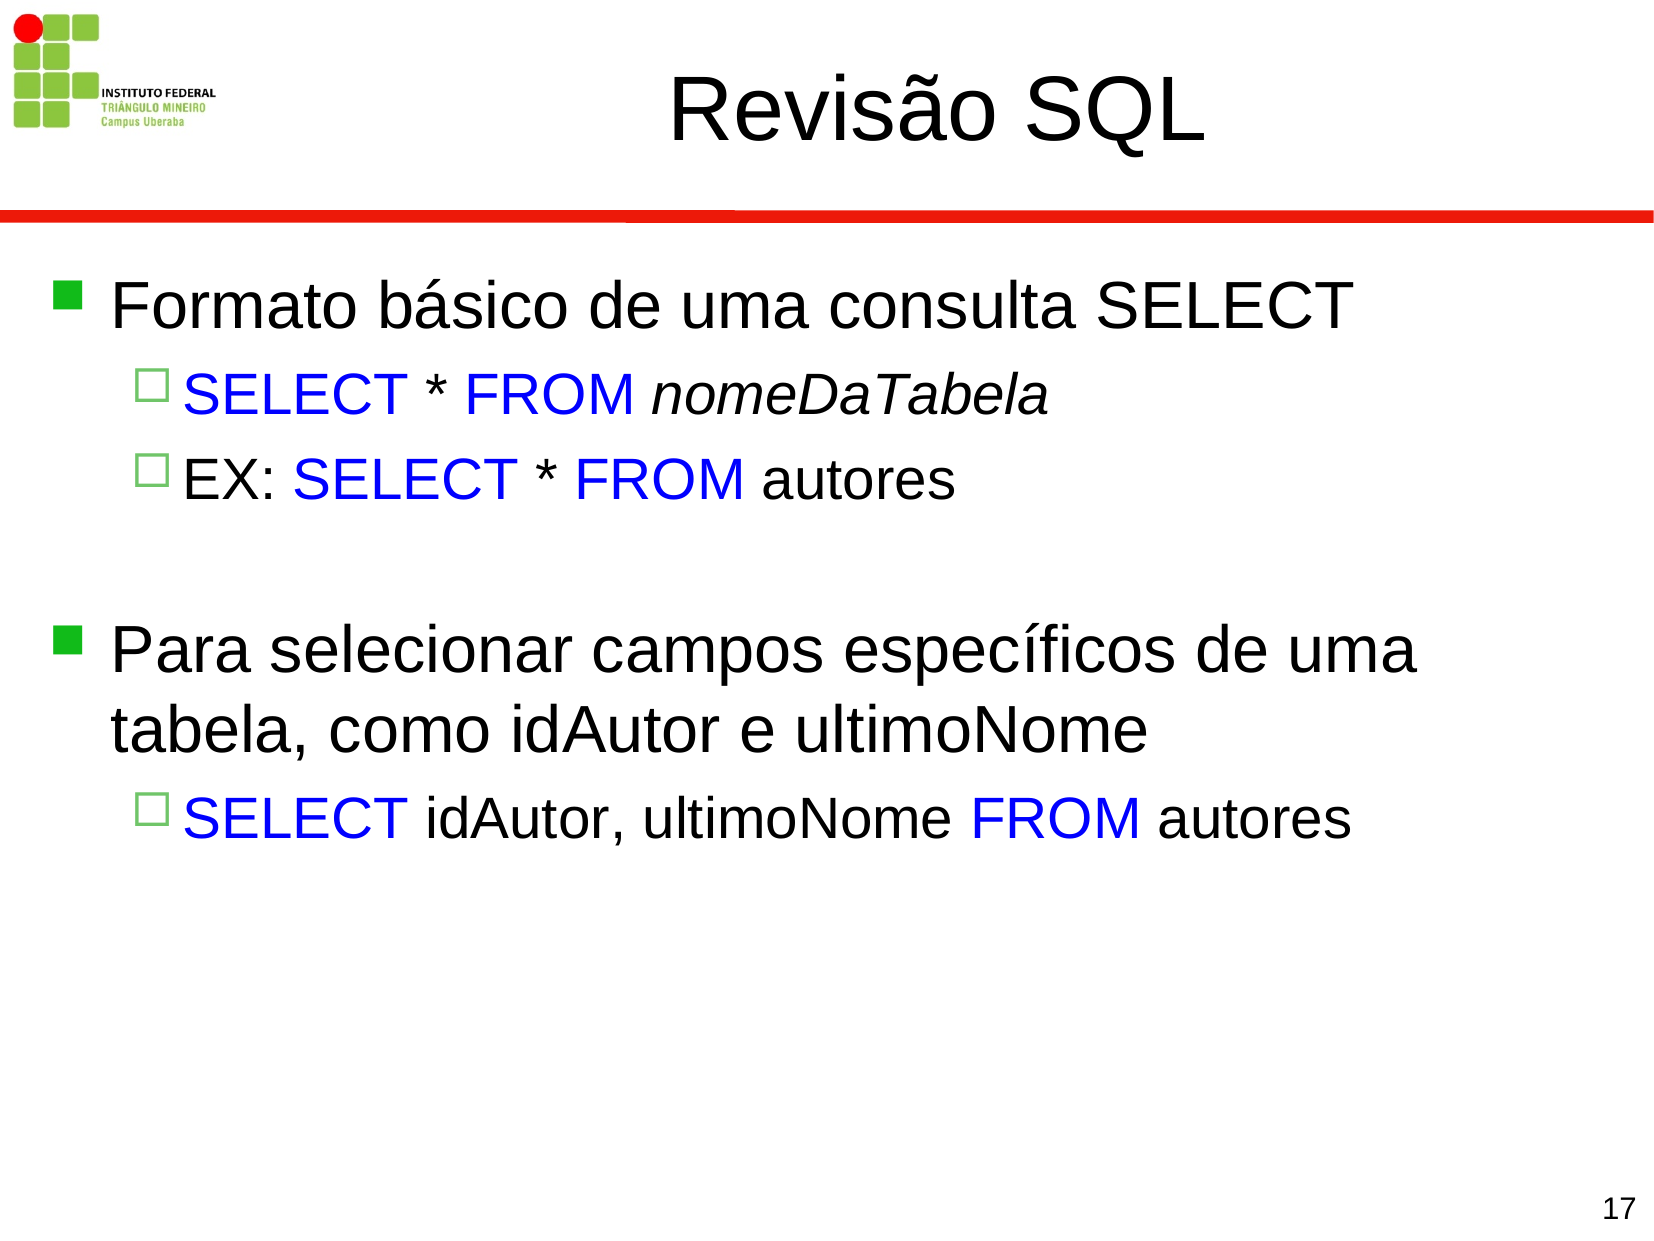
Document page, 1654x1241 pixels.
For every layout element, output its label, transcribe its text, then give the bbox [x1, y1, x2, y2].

picture [0, 2, 228, 139]
text_box <número> [1185, 1179, 1654, 1220]
text_box Formato básico de uma consulta SELECT SELECT * FROM nomeDaTabela EX: SELECT * FROM autores Para selecionar campos específicos de uma tabela, como idAutor e ultimoNome SELECT idAutor, ultimoNome FROM autores [32, 253, 1622, 1205]
text_box Revisão SQL [253, 0, 1622, 207]
